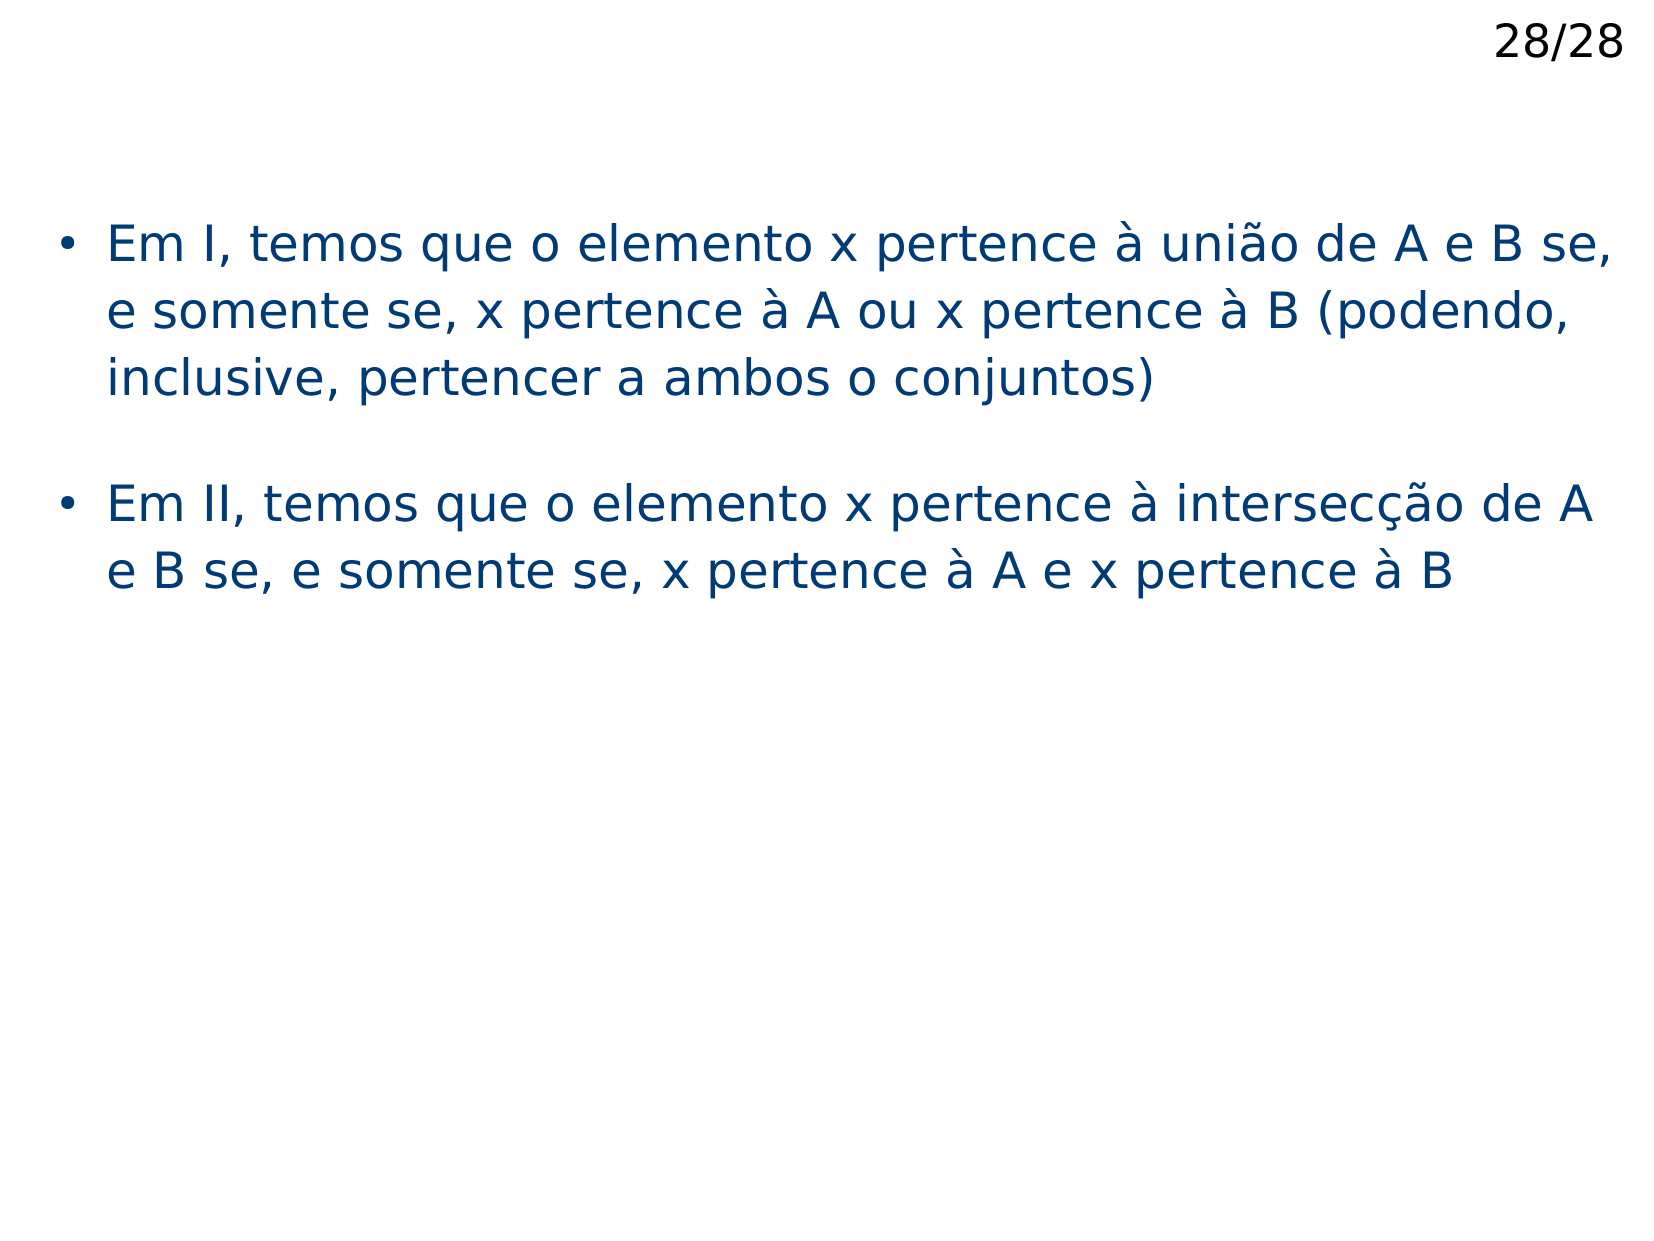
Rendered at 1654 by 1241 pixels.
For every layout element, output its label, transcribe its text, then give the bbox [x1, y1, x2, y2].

list Em I, temos que o elemento x pertence à união de A e B se, e somente se, x pertence à A ou x pertence à B (podendo, inclusive, pertencer a ambos o conjuntos) Em II, temos que o elemento x pertence à intersecção de A e B se, e somente se, x pertence à A e x pertence à B [59, 206, 1625, 1211]
